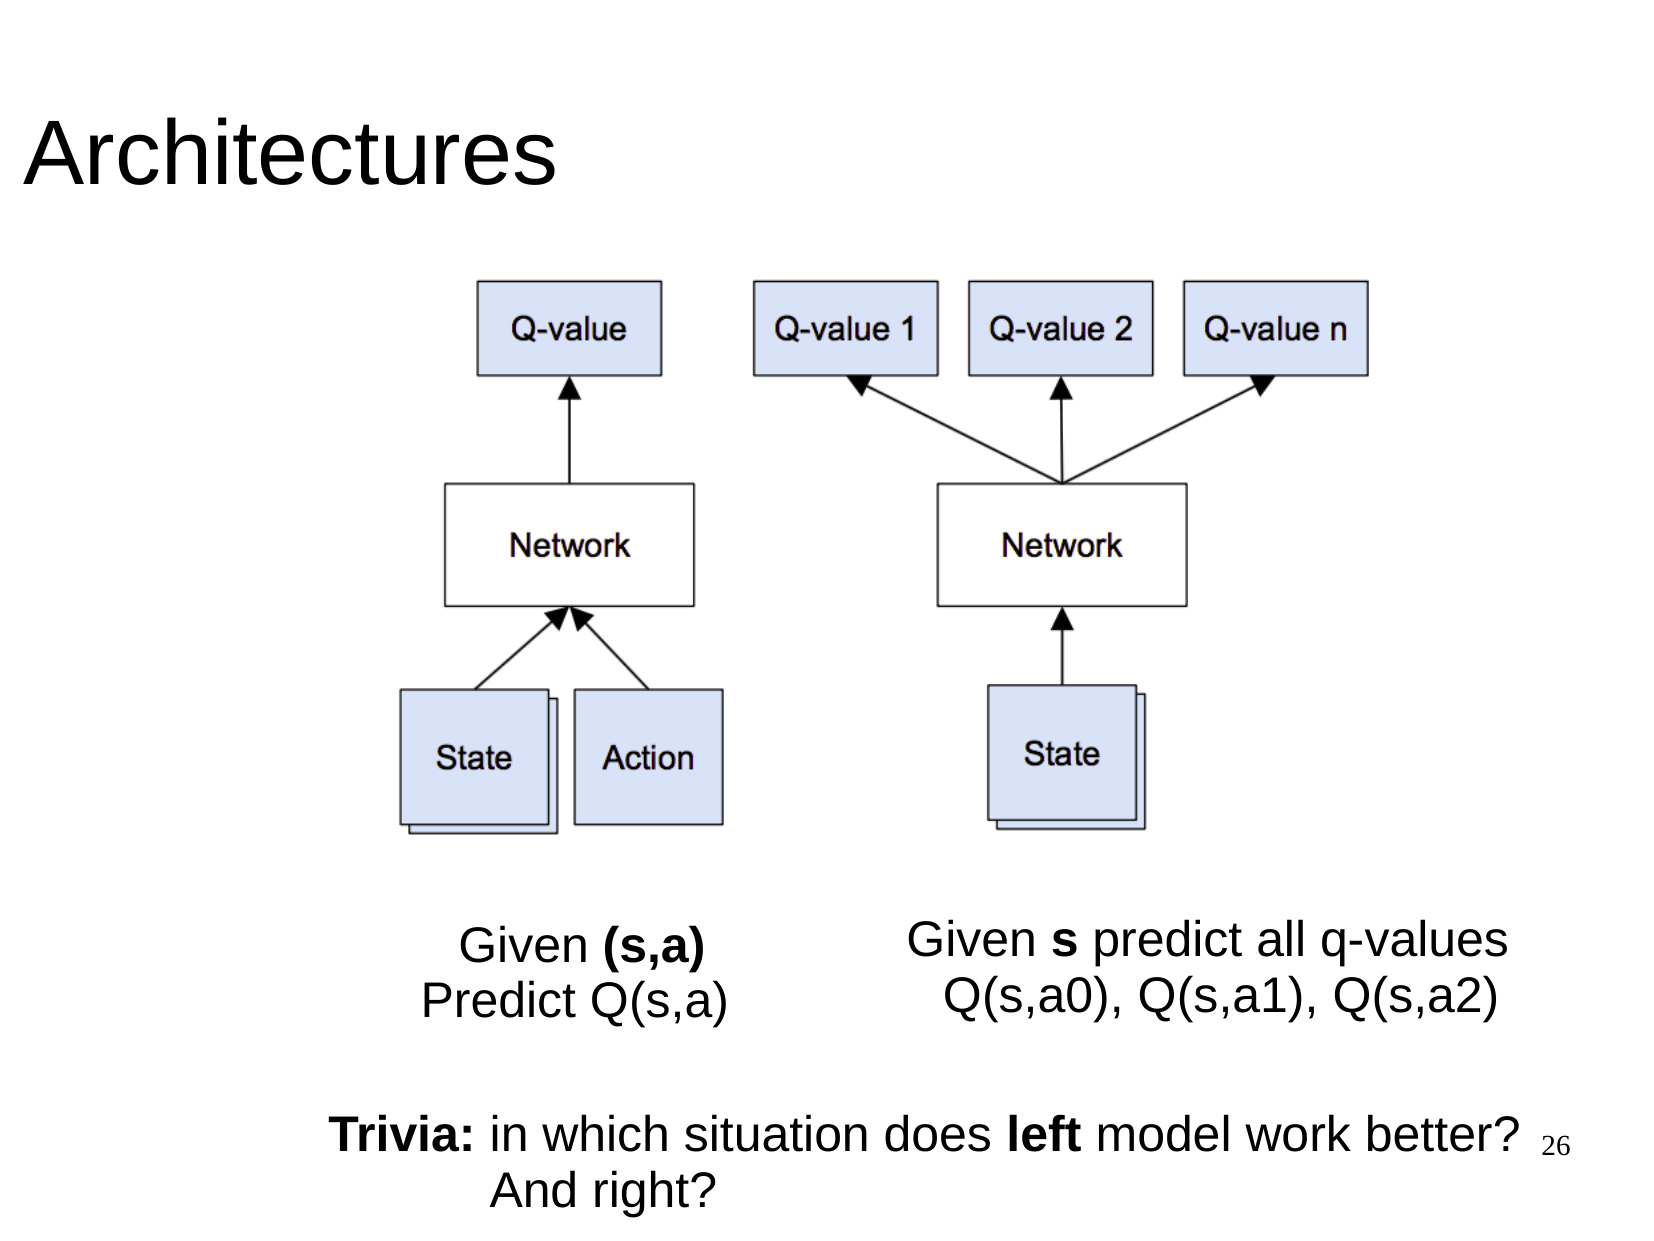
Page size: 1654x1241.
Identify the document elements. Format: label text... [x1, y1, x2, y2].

title Architectures [23, 49, 1512, 257]
picture [370, 258, 1466, 841]
text_box Trivia: in which situation does left model work better? And right? [242, 1098, 1654, 1241]
text_box Given s predict all q-values Q(s,a0), Q(s,a1), Q(s,a2) [784, 904, 1561, 1066]
text_box Given (s,a) Predict Q(s,a) [194, 909, 900, 1094]
